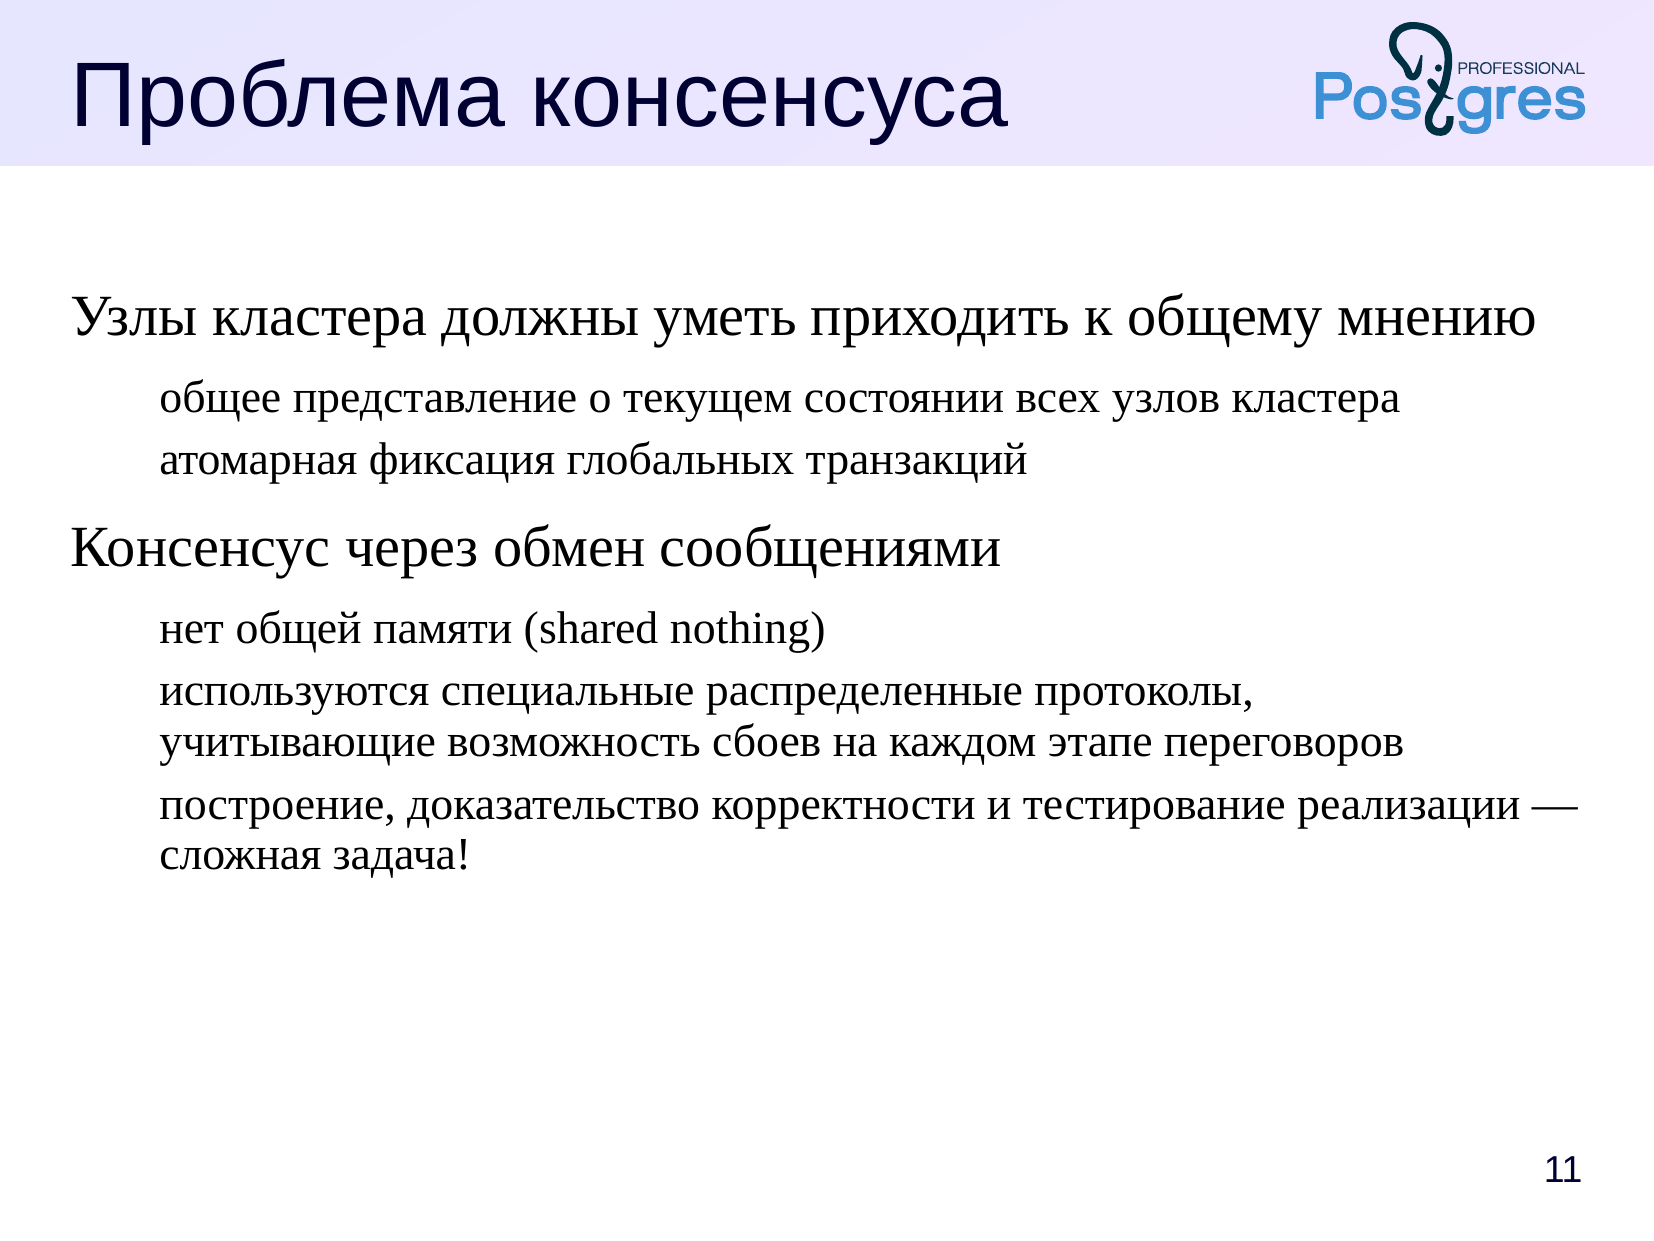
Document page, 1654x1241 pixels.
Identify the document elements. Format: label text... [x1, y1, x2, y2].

title Проблема консенсуса [70, 43, 1241, 147]
list Узлы кластера должны уметь приходить к общему мнению общее представление о текущем состоянии всех узлов кластера атомарная фиксация глобальных транзакций Консенсус через обмен сообщениями нет общей памяти (shared nothing) используются специальные распределенные протоколы, учитывающие возможность сбоев на каждом этапе переговоров построение, доказательство корректности и тестирование реализации — сложная задача! [70, 283, 1583, 1141]
